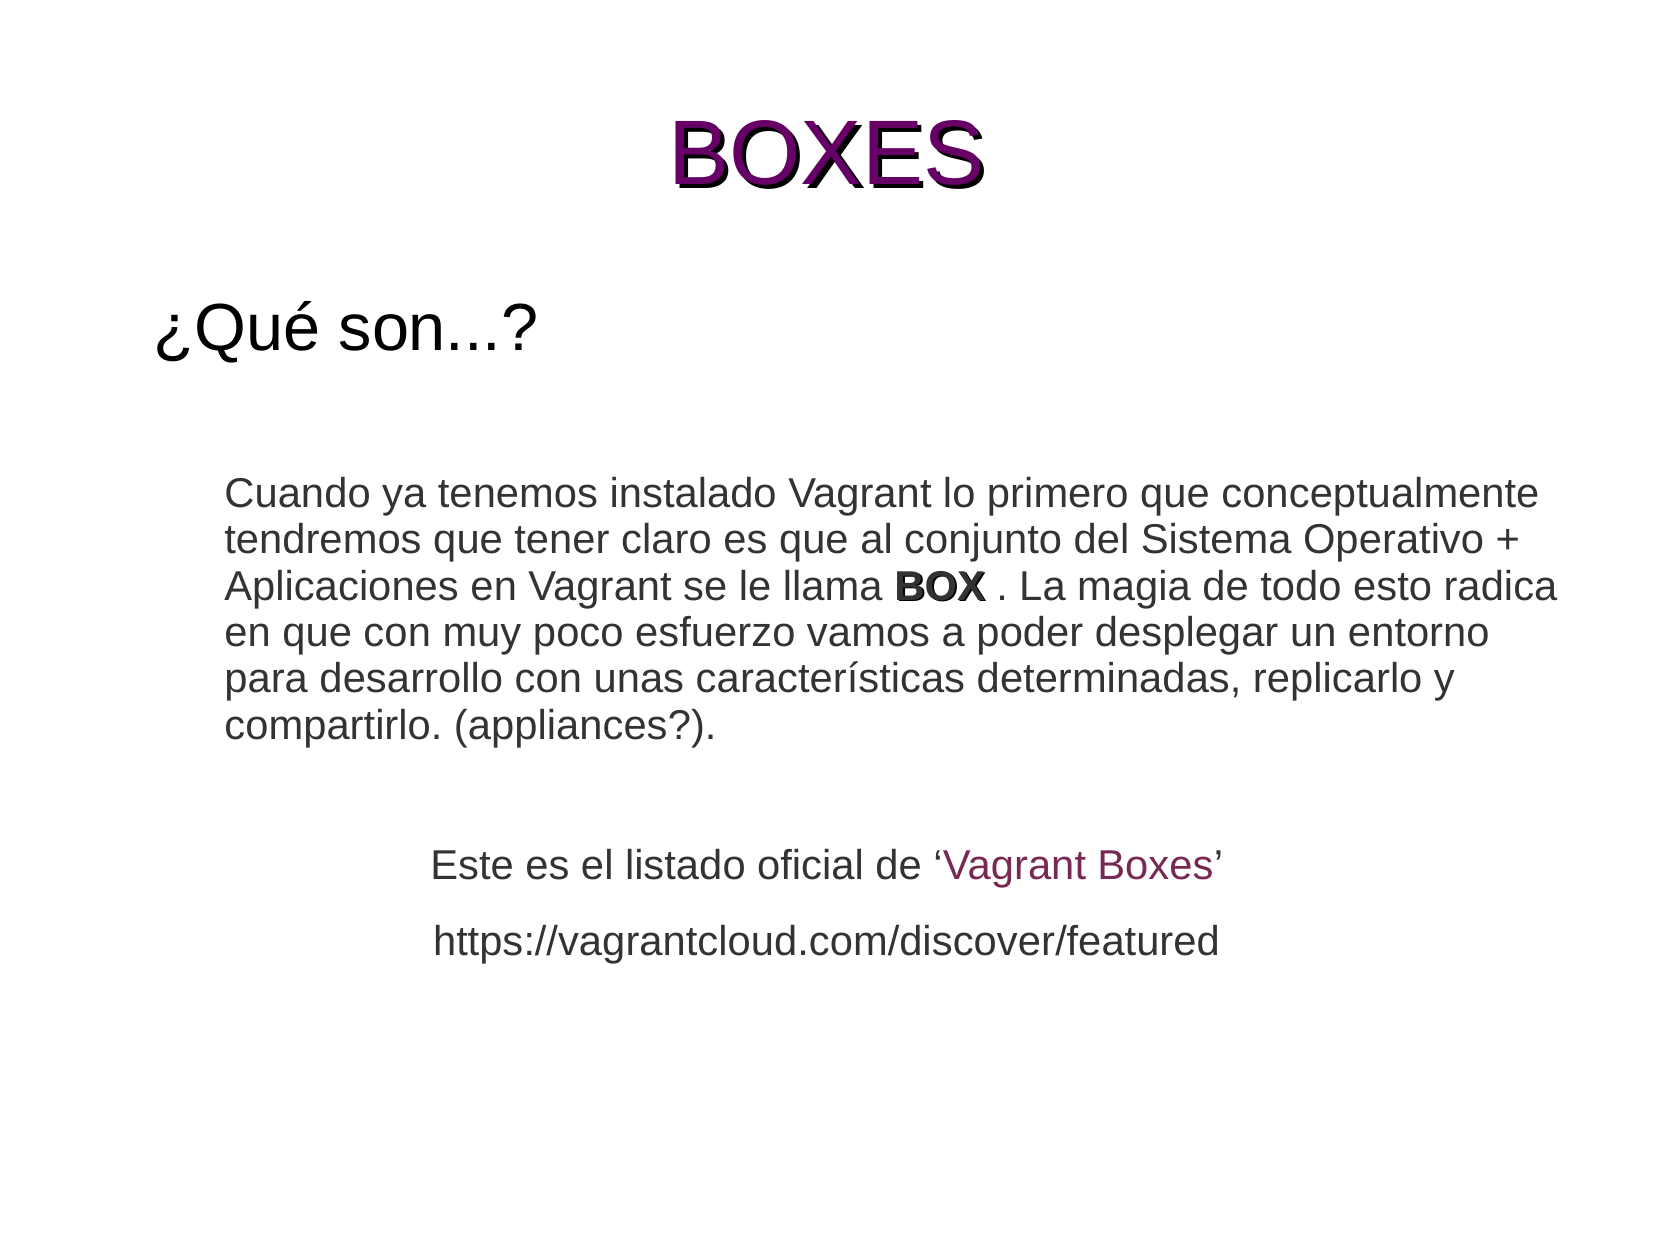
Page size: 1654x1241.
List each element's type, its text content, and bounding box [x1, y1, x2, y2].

title BOXES [82, 49, 1571, 257]
list ¿Qué son...? Cuando ya tenemos instalado Vagrant lo primero que conceptualmente tendremos que tener claro es que al conjunto del Sistema Operativo + Aplicaciones en Vagrant se le llama BOX . La magia de todo esto radica en que con muy poco esfuerzo vamos a poder desplegar un entorno para desarrollo con unas características determinadas, replicarlo y compartirlo. (appliances?). Este es el listado oficial de ‘Vagrant Boxes’ https://vagrantcloud.com/discover/featured [82, 290, 1571, 1010]
